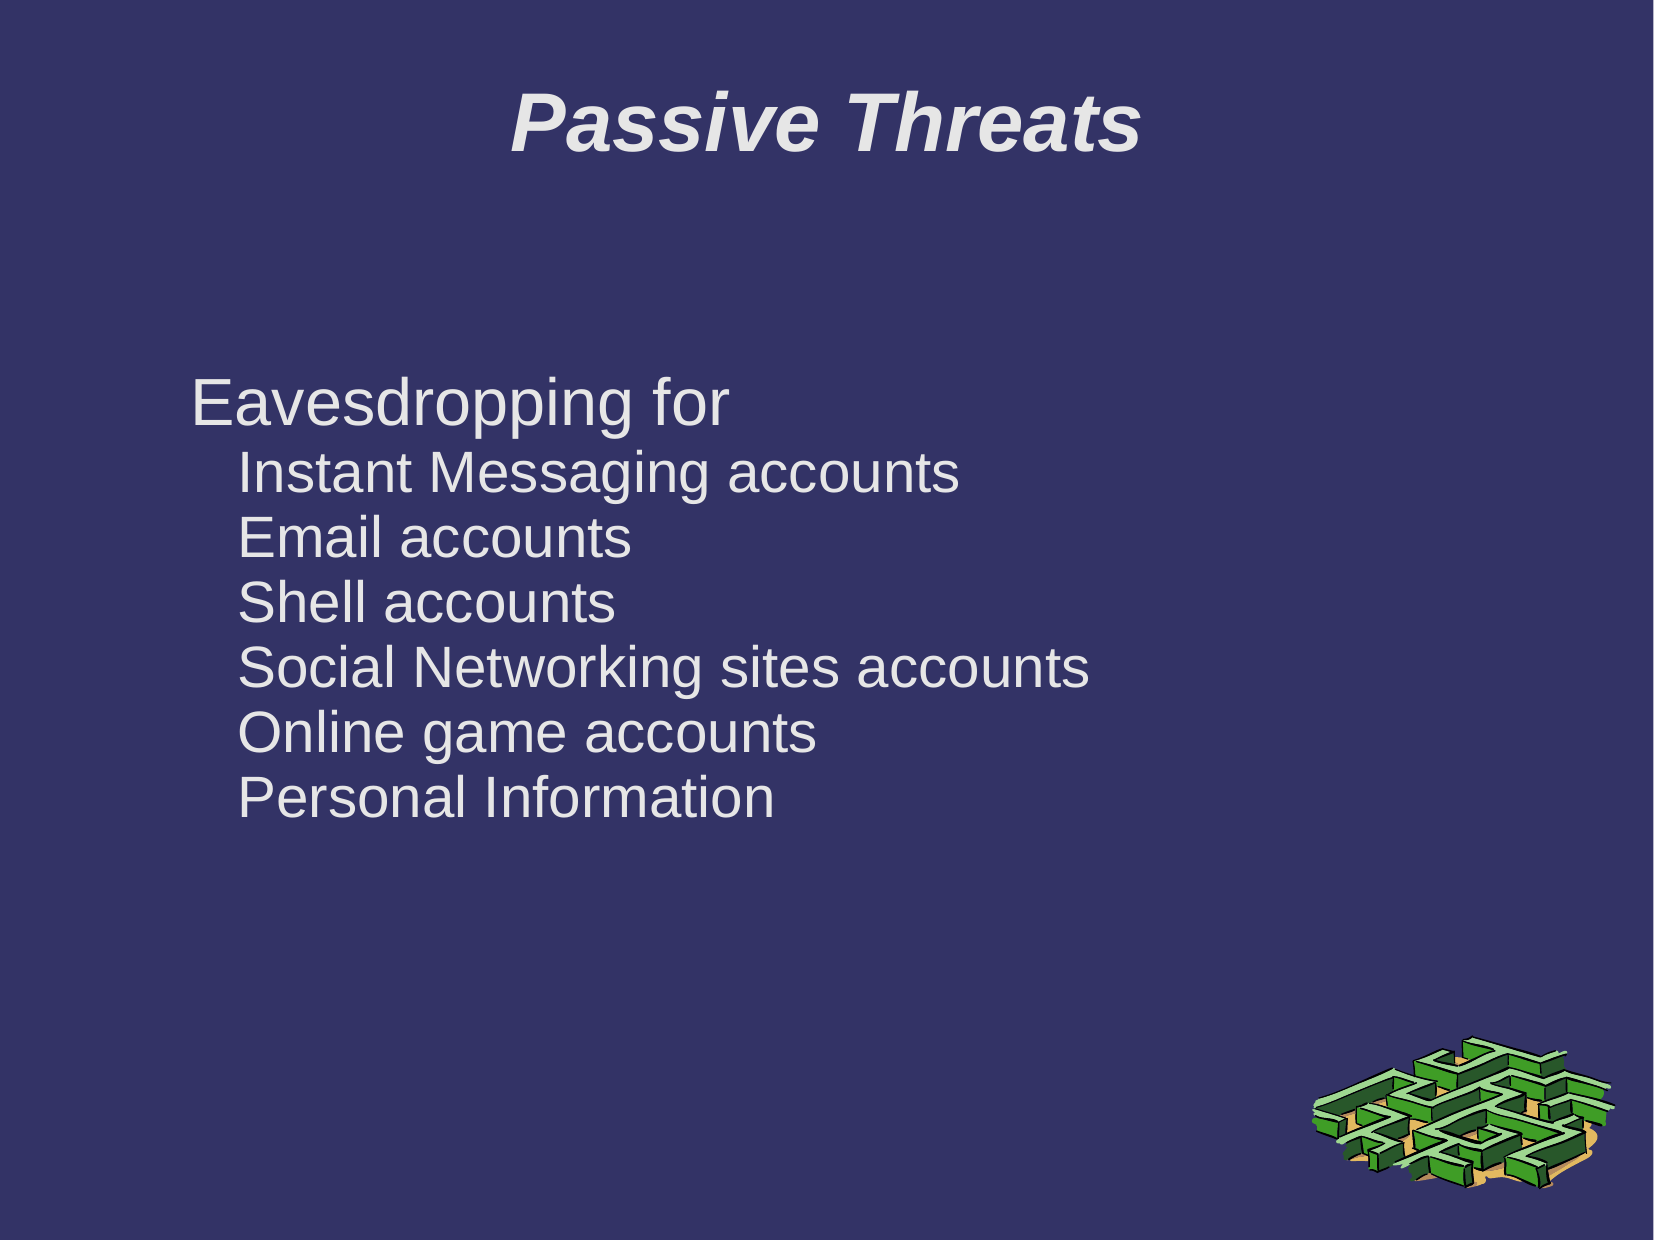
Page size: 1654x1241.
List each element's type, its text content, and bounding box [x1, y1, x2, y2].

title Passive Threats [121, 19, 1534, 227]
list Eavesdropping for Instant Messaging accounts Email accounts Shell accounts Social Networking sites accounts Online game accounts Personal Information [178, 364, 1570, 1147]
